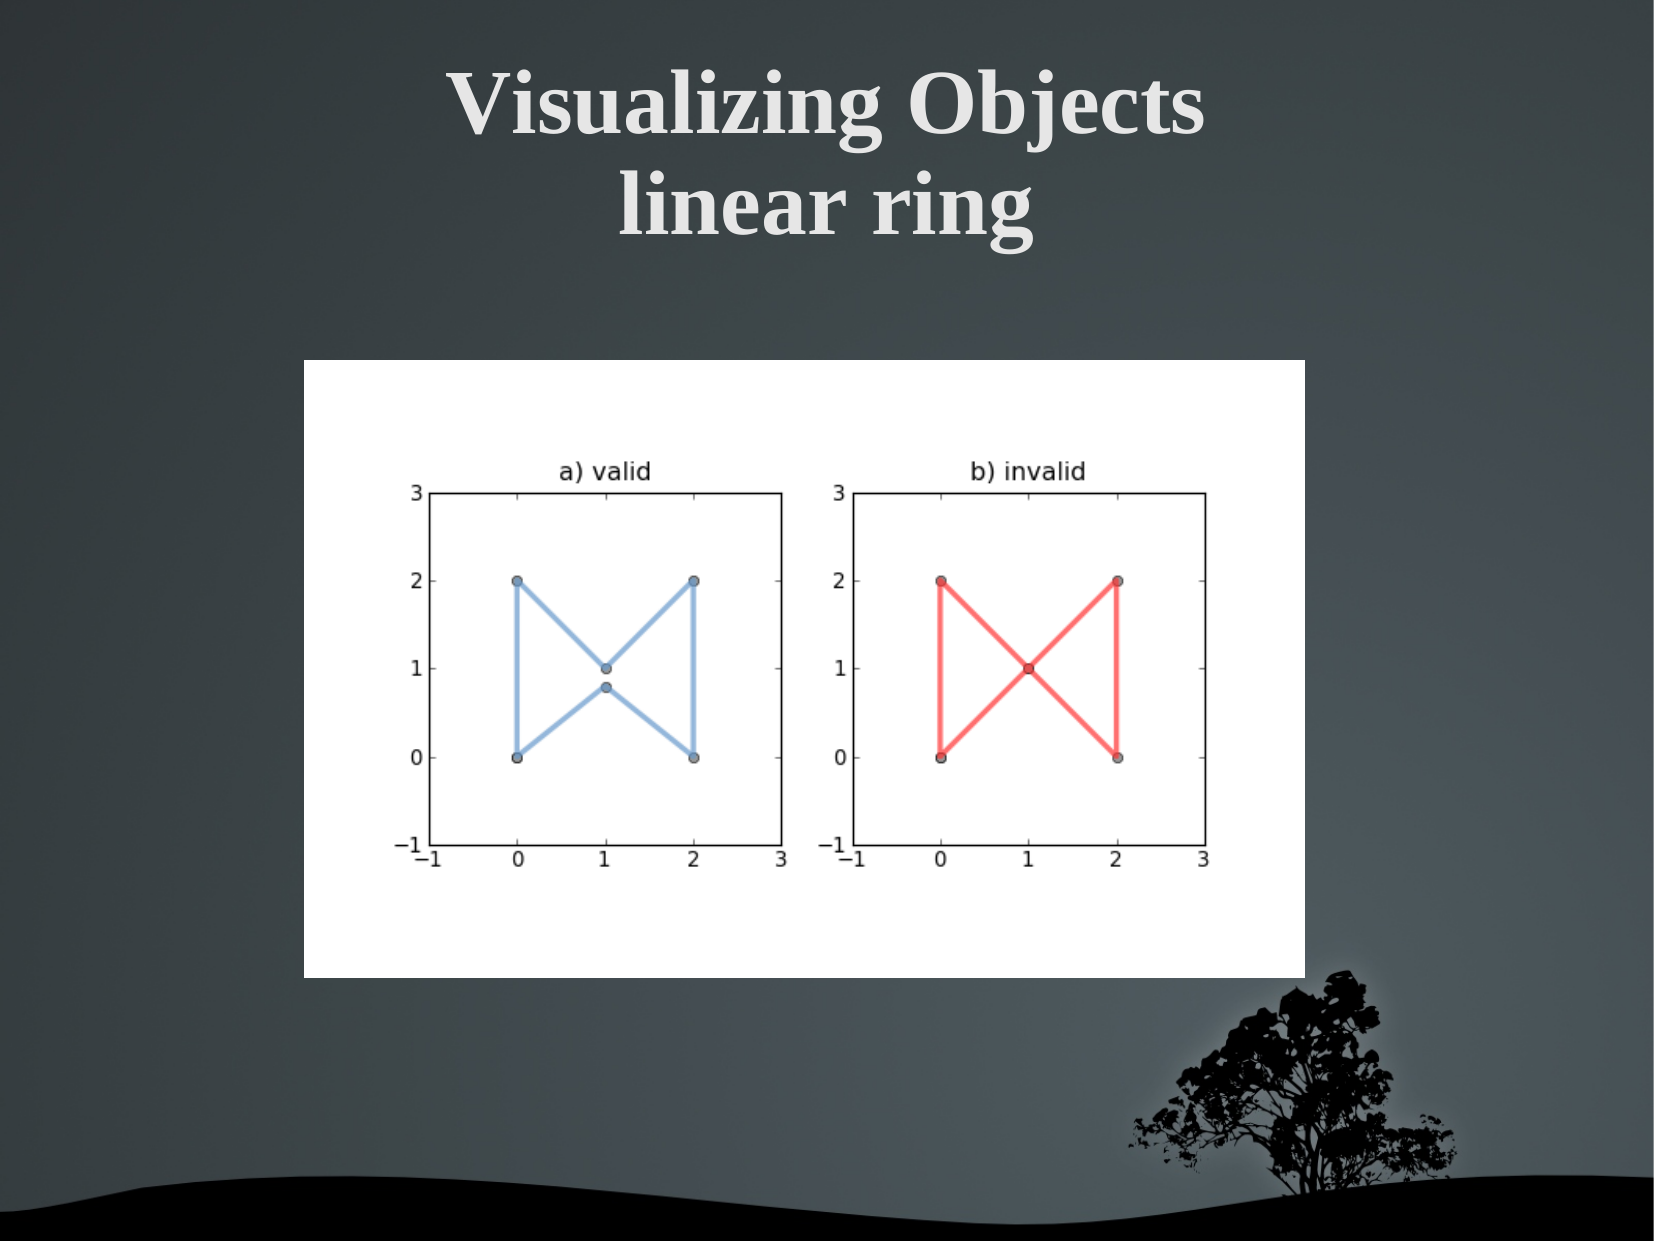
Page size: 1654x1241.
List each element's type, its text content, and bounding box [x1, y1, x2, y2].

title Visualizing Objects linear ring [82, 33, 1571, 273]
picture [0, 0, 1654, 1241]
